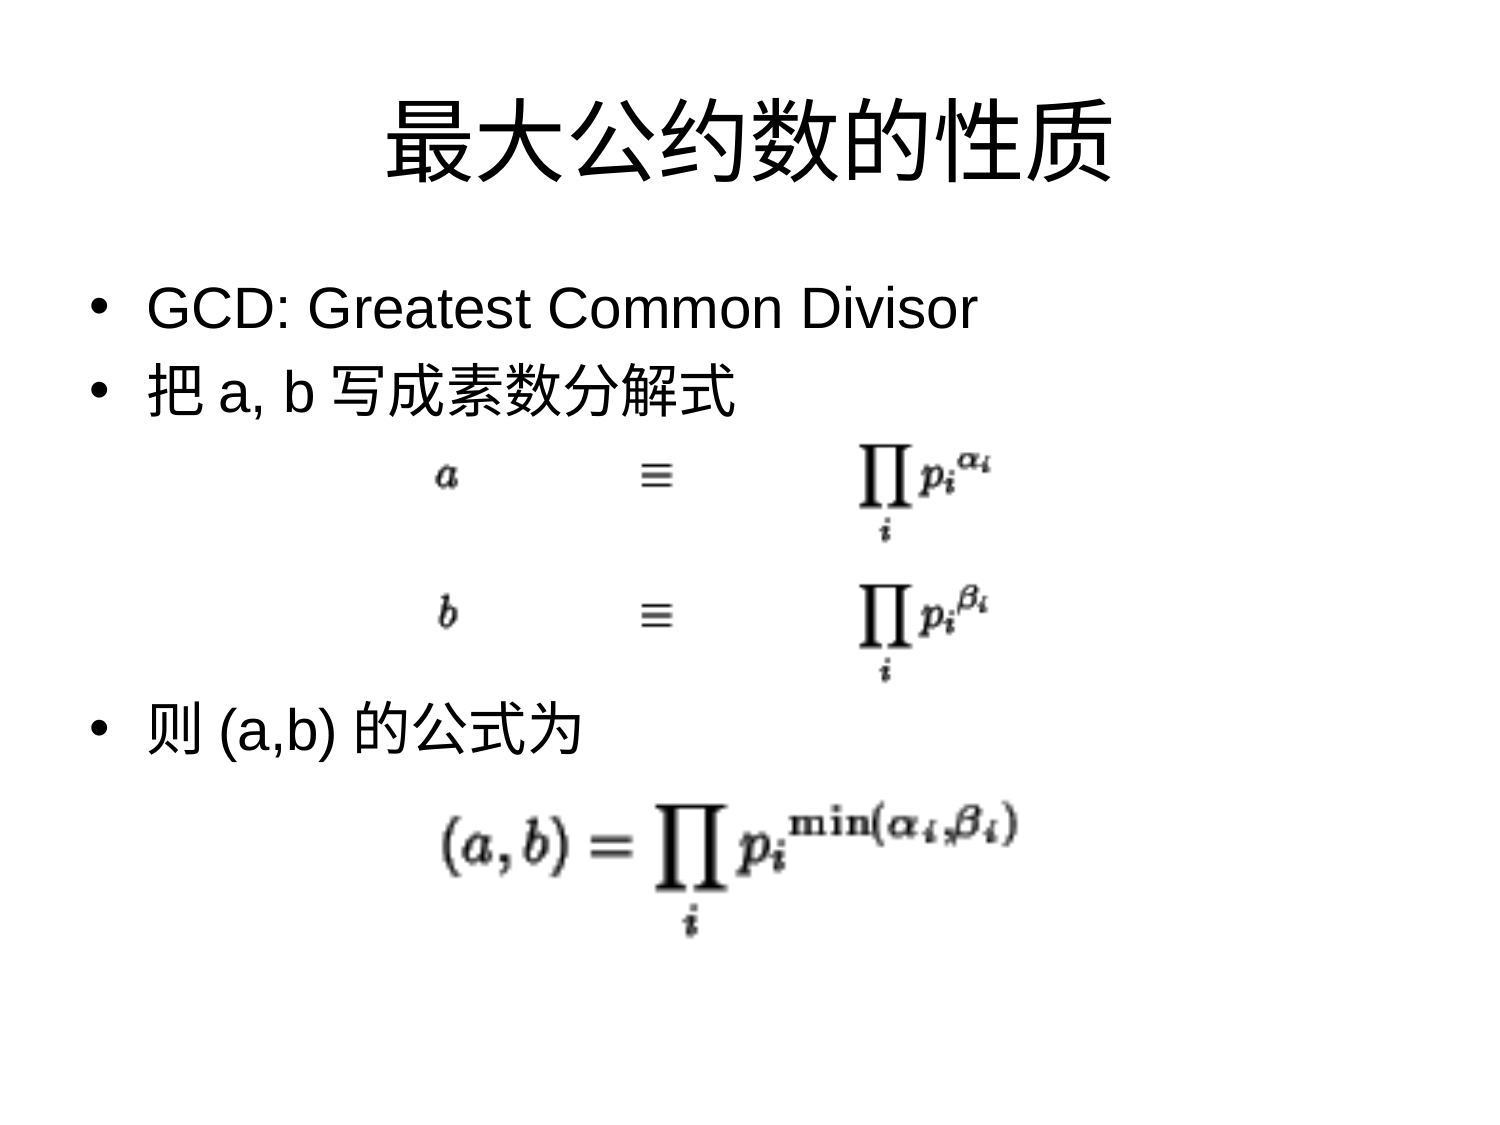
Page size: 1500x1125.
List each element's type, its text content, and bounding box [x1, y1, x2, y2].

picture [425, 787, 1026, 947]
list GCD: Greatest Common Divisor 把a, b写成素数分解式 则(a,b)的公式为 [75, 262, 1413, 1006]
picture [425, 437, 1000, 692]
title 最大公约数的性质 [75, 45, 1426, 233]
